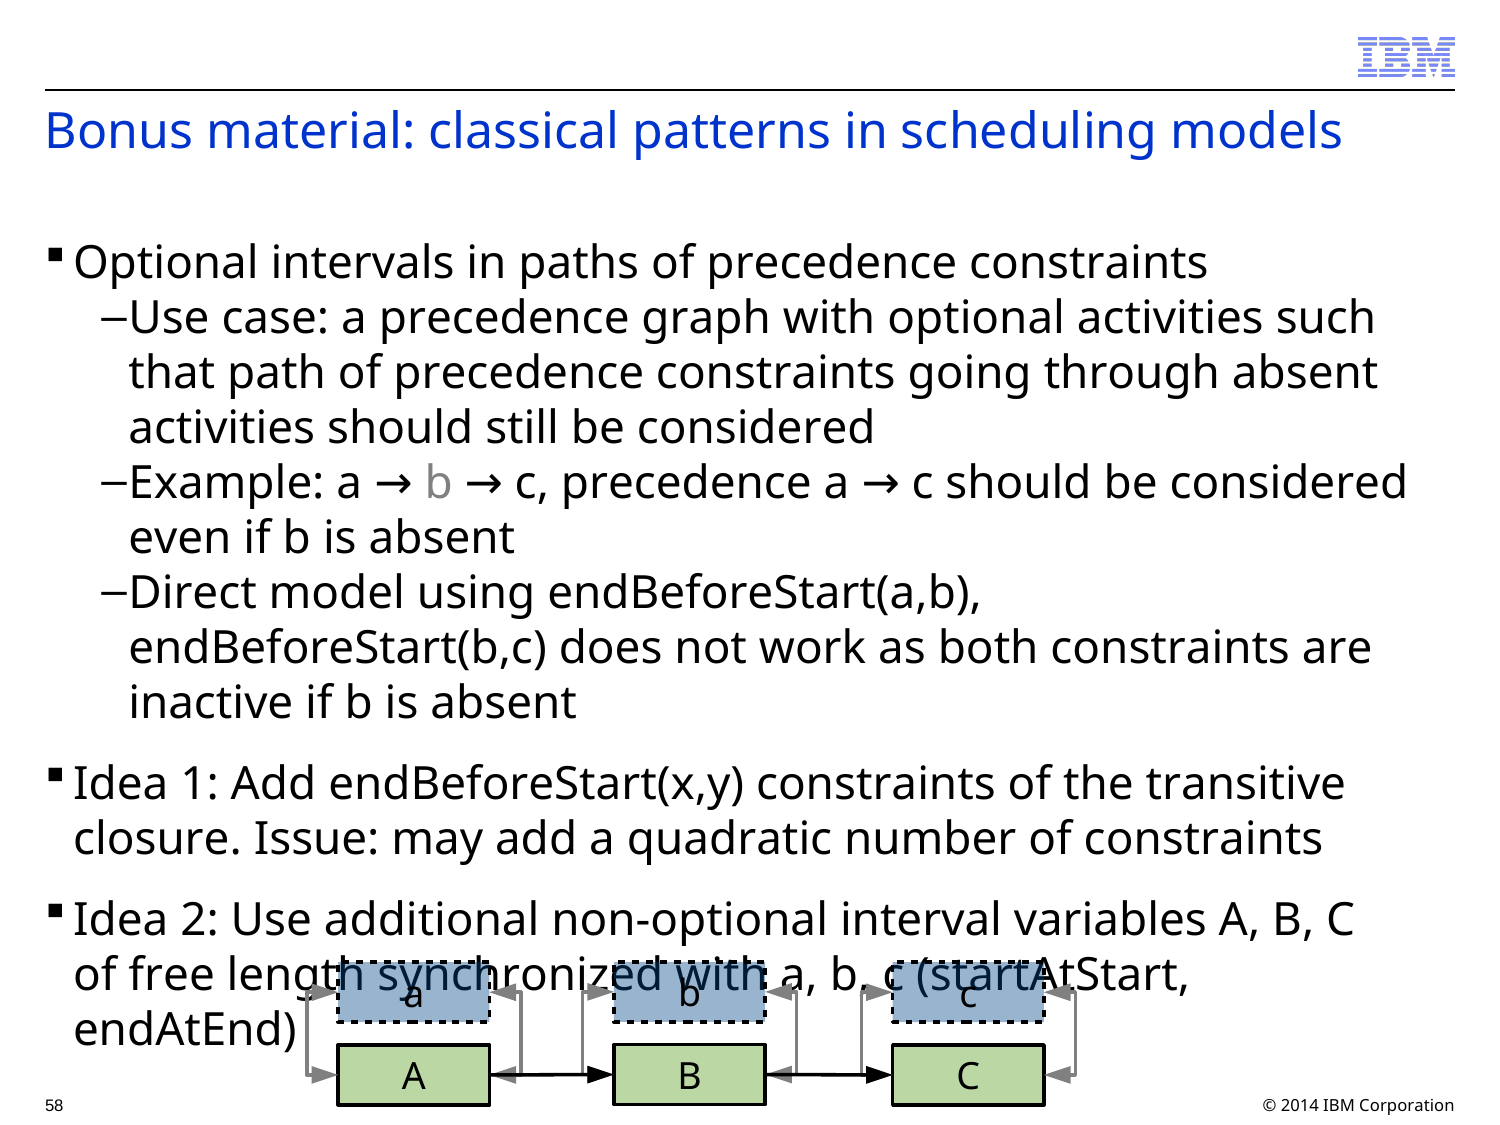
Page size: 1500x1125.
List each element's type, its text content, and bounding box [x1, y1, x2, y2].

text_box A [338, 1044, 490, 1105]
text_box a [338, 962, 490, 1023]
text_box b [613, 961, 766, 1022]
title Bonus material: classical patterns in scheduling models [29, 97, 1500, 203]
text_box C [892, 1044, 1044, 1105]
list Optional intervals in paths of precedence constraints Use case: a precedence graph with optional activities such that path of precedence constraints going through absent activities should still be considered Example: a → b → c, precedence a → c should be considered even if b is absent Direct model using endBeforeStart(a,b), endBeforeStart(b,c) does not work as both constraints are inactive if b is absent Idea 1: Add endBeforeStart(x,y) constraints of the transitive closure. Issue: may add a quadratic number of constraints Idea 2: Use additional non-optional interval variables A, B, C of free length synchronized with a, b, c (startAtStart, endAtEnd) [29, 224, 1426, 1111]
text_box c [892, 962, 1044, 1023]
picture [1358, 37, 1455, 77]
text_box B [613, 1044, 766, 1105]
